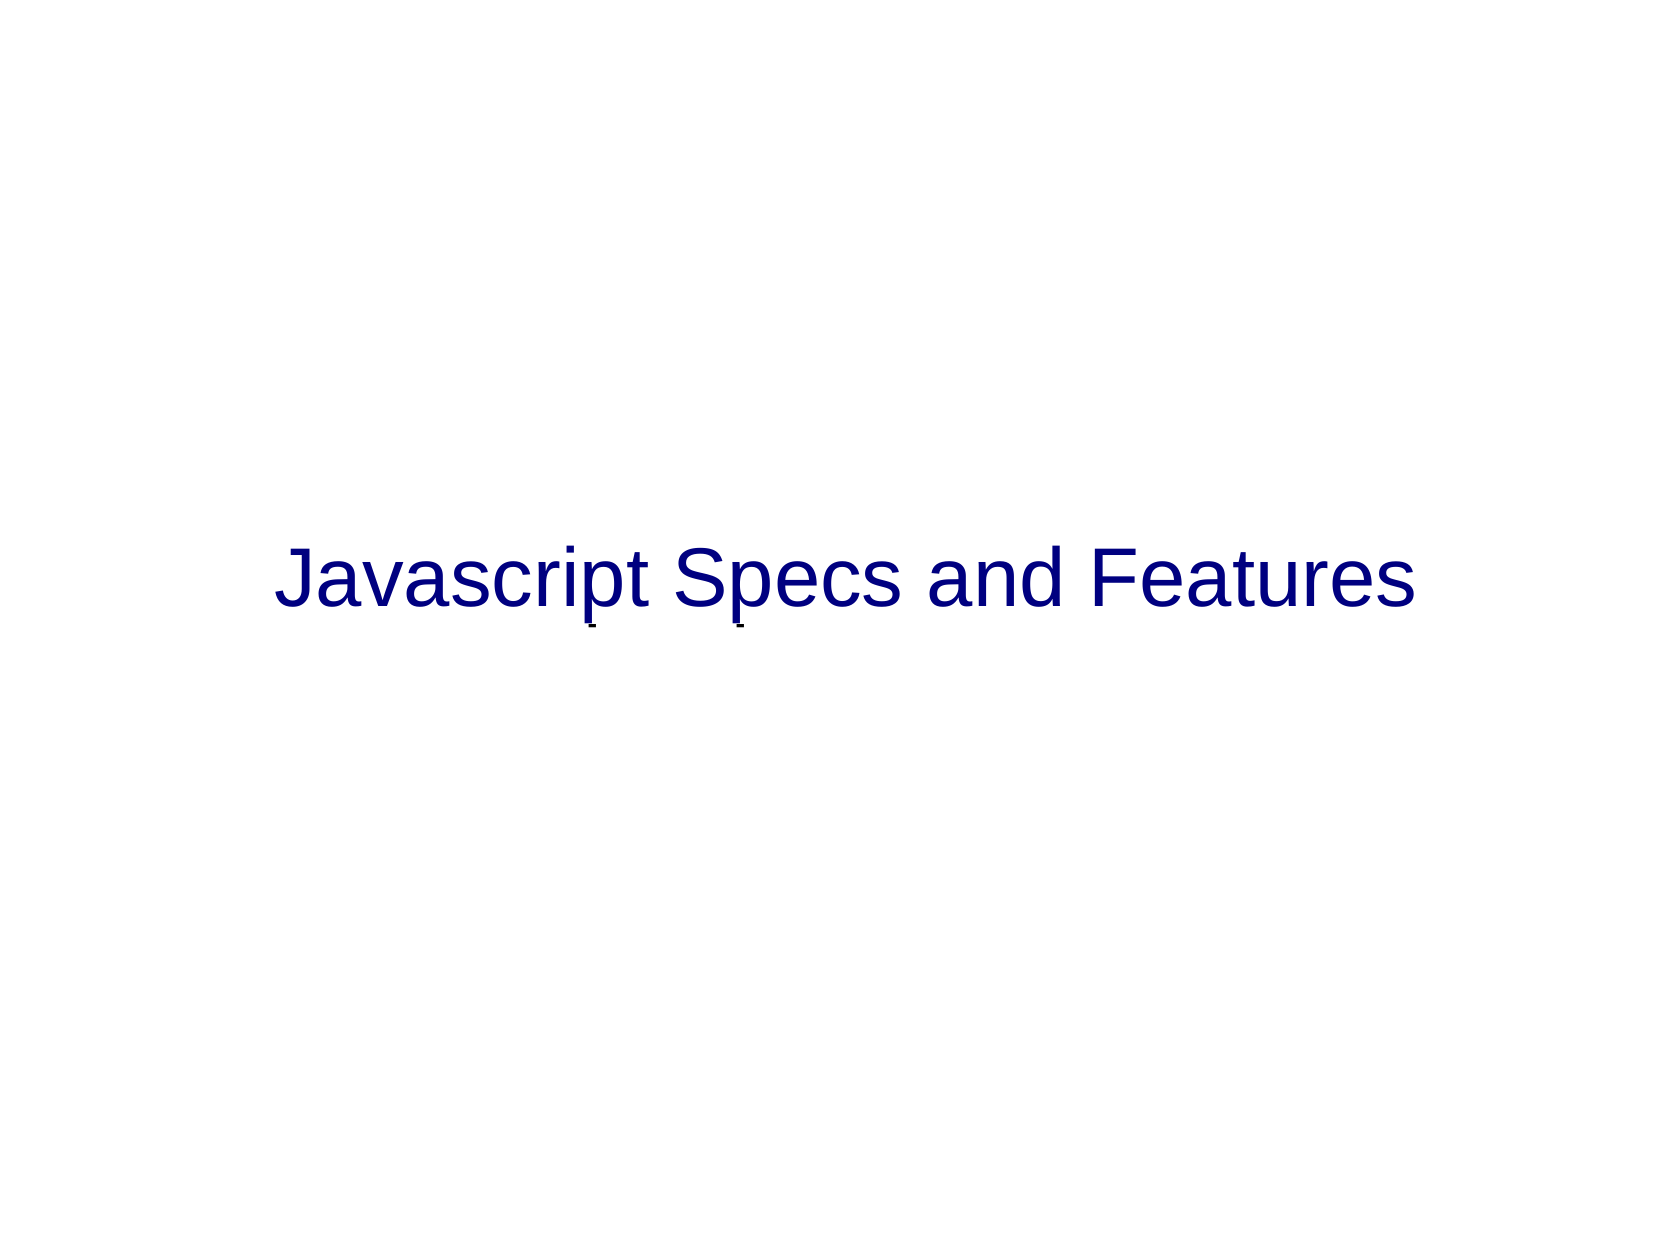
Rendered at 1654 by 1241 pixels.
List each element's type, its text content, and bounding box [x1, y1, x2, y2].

subtitle Javascript Specs and Features [101, 135, 1591, 1096]
